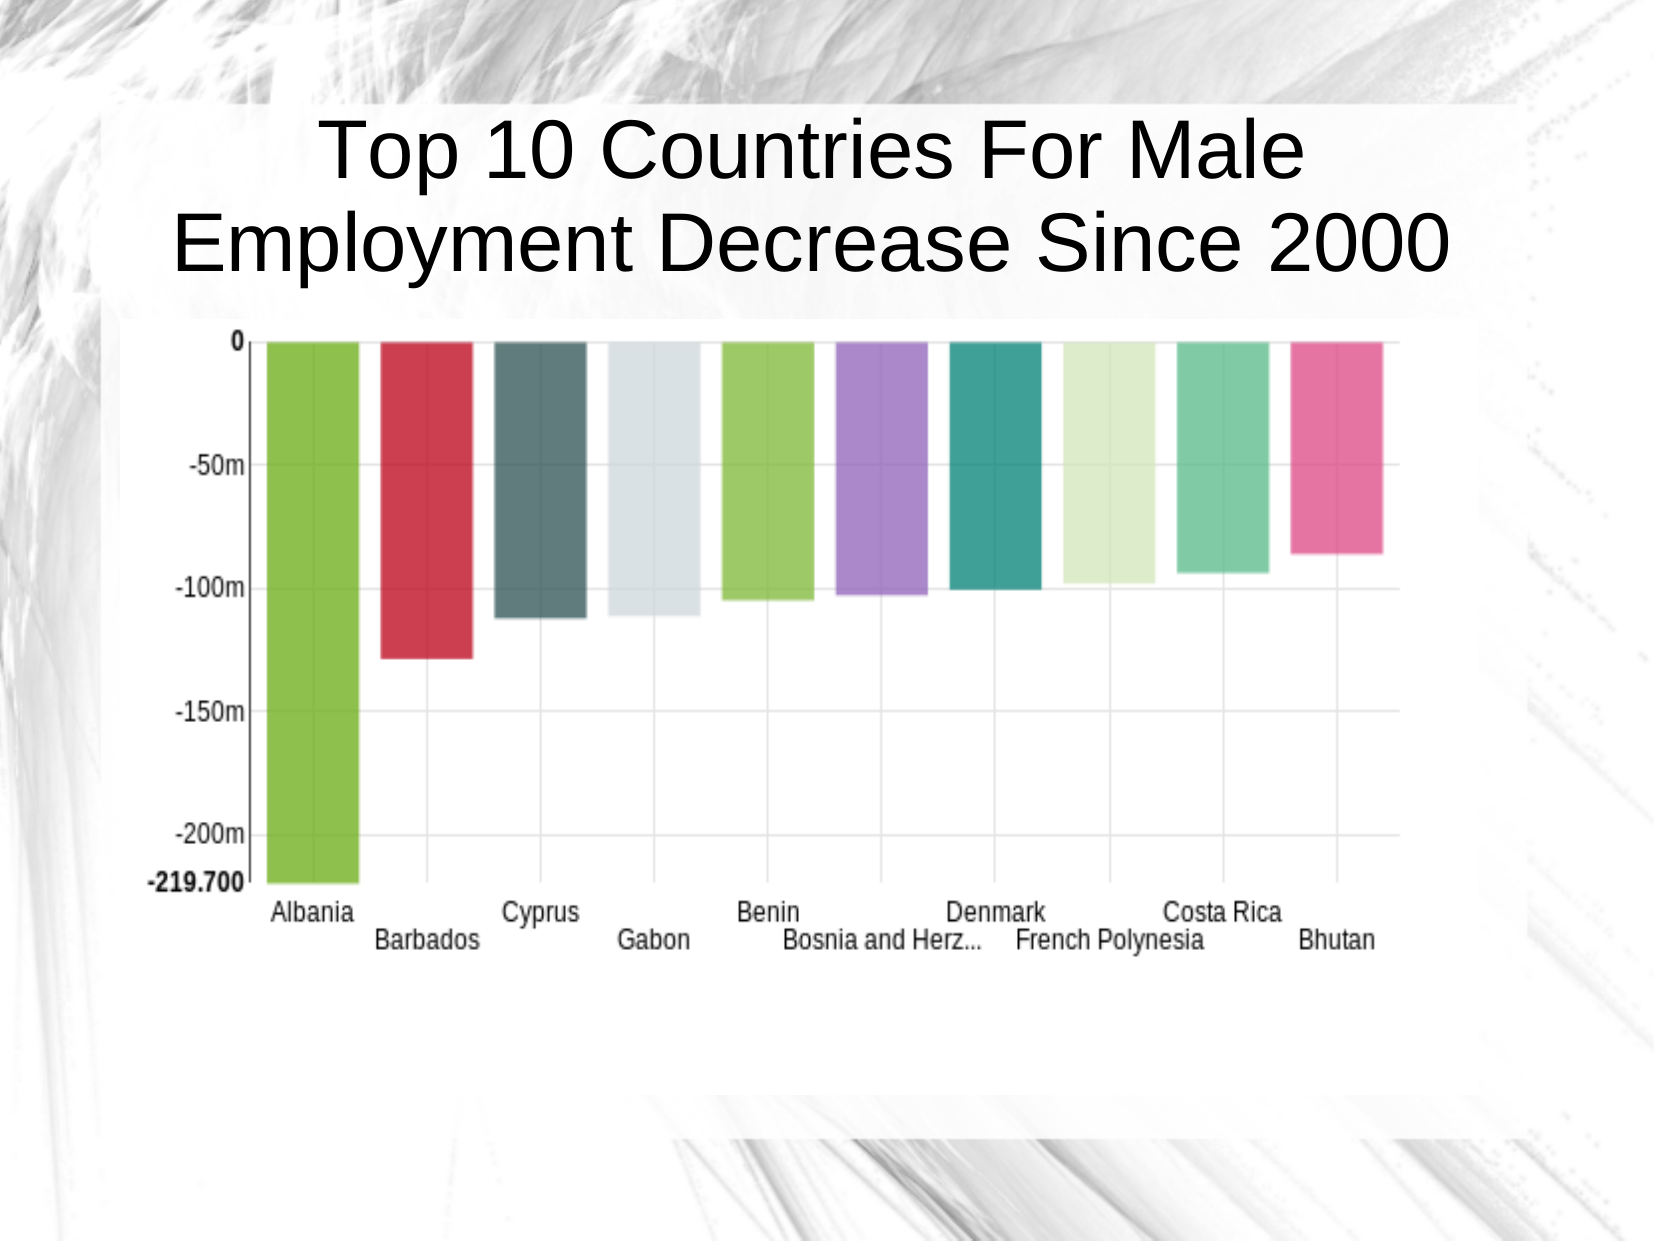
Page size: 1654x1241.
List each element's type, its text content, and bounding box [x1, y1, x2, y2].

picture [0, 0, 1654, 1241]
title Top 10 Countries For Male Employment Decrease Since 2000 [118, 103, 1506, 290]
